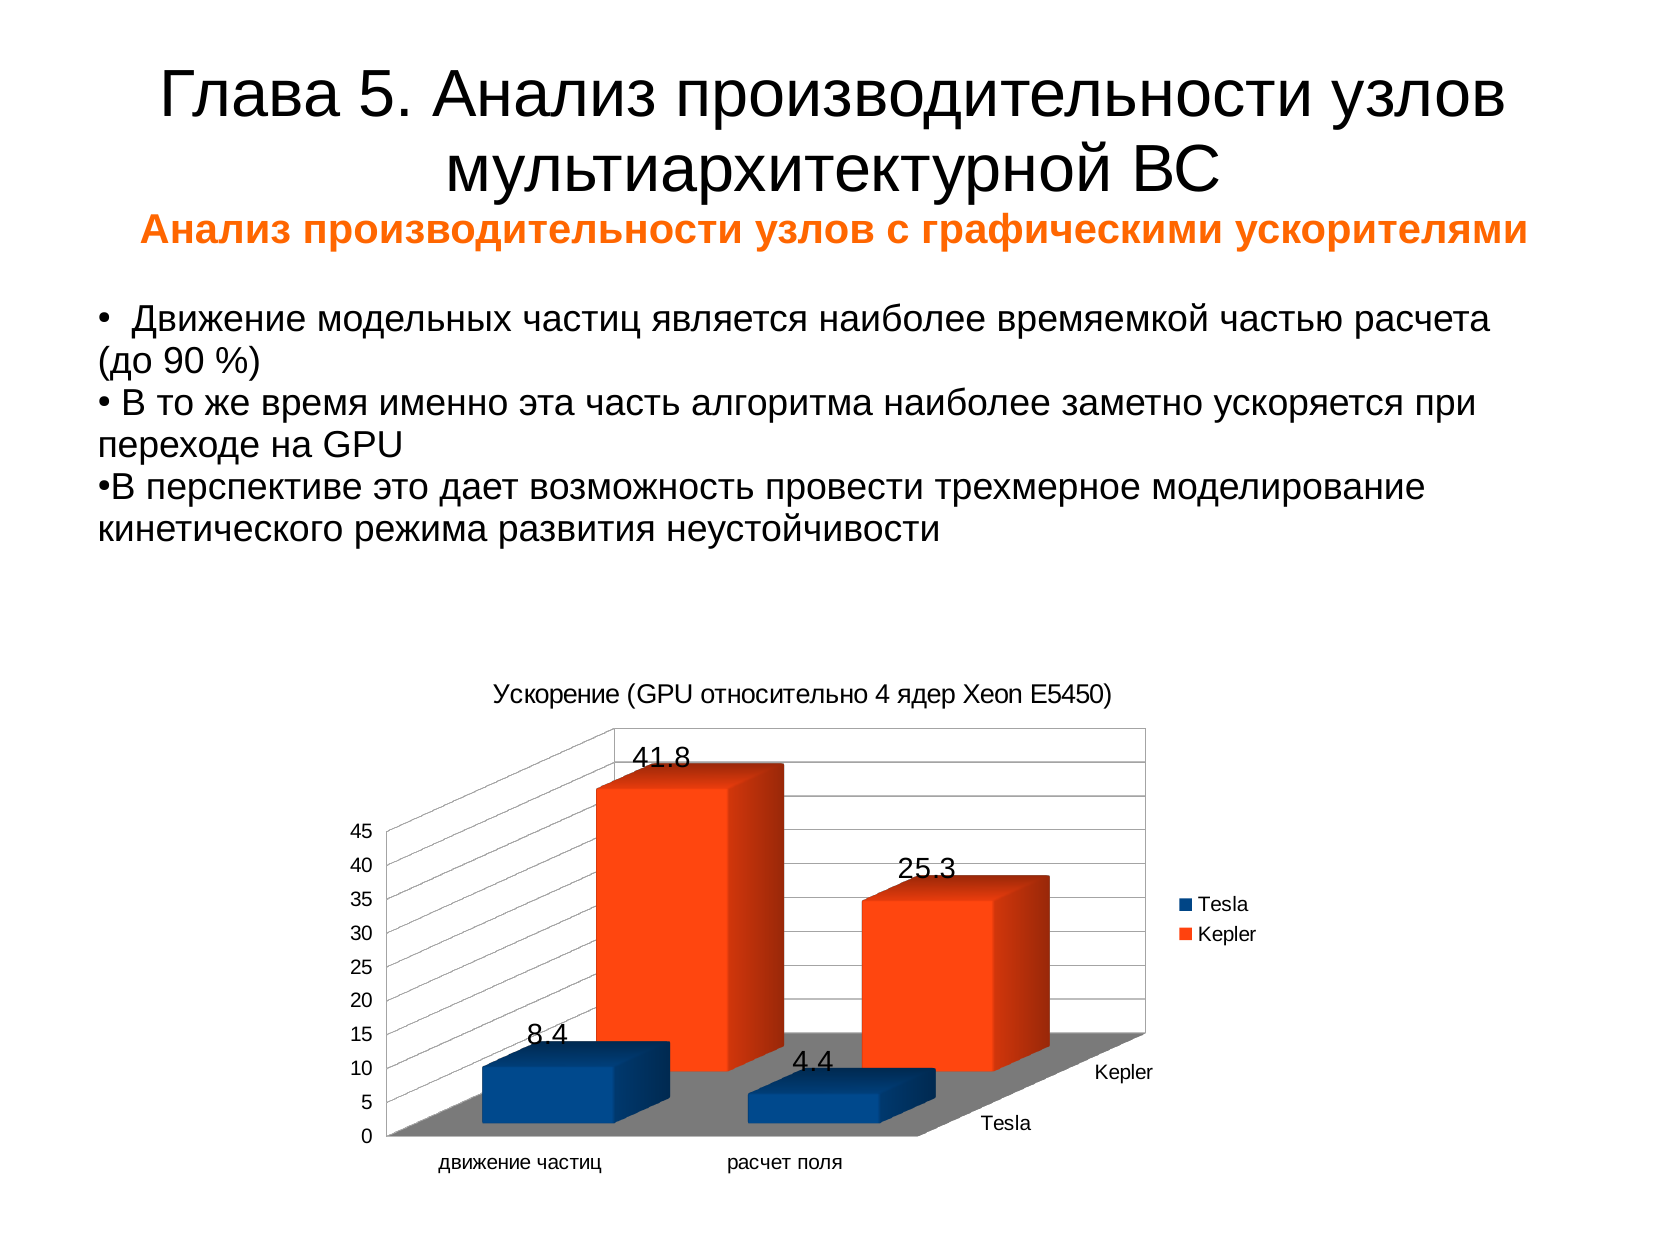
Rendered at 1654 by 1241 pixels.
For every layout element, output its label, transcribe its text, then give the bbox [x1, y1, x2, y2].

chart [330, 653, 1276, 1186]
title Глава 5. Анализ производительности узлов мультиархитектурной ВС Анализ производительности узлов с графическими ускорителями [15, 0, 1654, 308]
text_box Движение модельных частиц является наиболее времяемкой частью расчета (до 90 %) В то же время именно эта часть алгоритма наиболее заметно ускоряется при переходе на GPU В перспективе это дает возможность провести трехмерное моделирование кинетического режима развития неустойчивости [82, 290, 1538, 1010]
